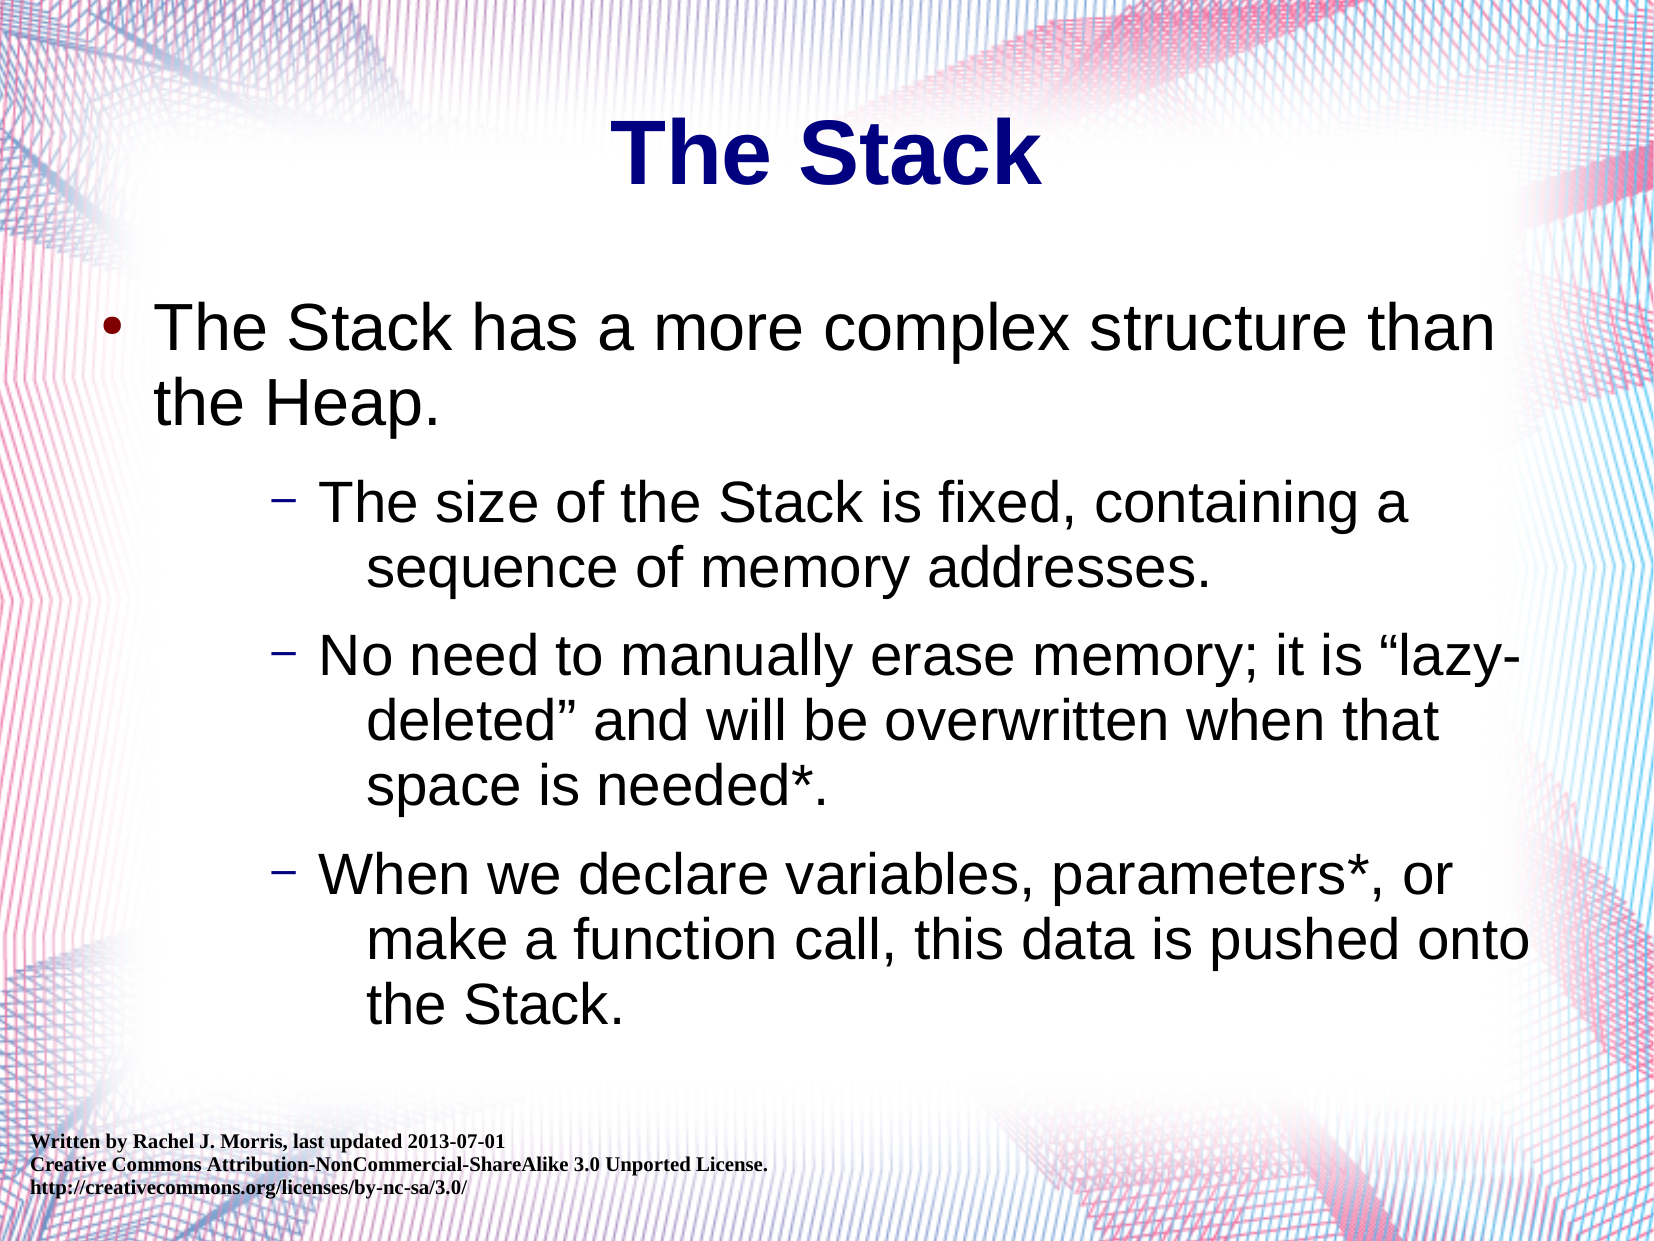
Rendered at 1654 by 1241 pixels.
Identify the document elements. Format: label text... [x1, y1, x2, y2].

title The Stack [82, 49, 1571, 257]
picture [0, 0, 1654, 1241]
list The Stack has a more complex structure than the Heap. The size of the Stack is fixed, containing a sequence of memory addresses. No need to manually erase memory; it is “lazy-deleted” and will be overwritten when that space is needed*. When we declare variables, parameters*, or make a function call, this data is pushed onto the Stack. [82, 290, 1571, 1037]
